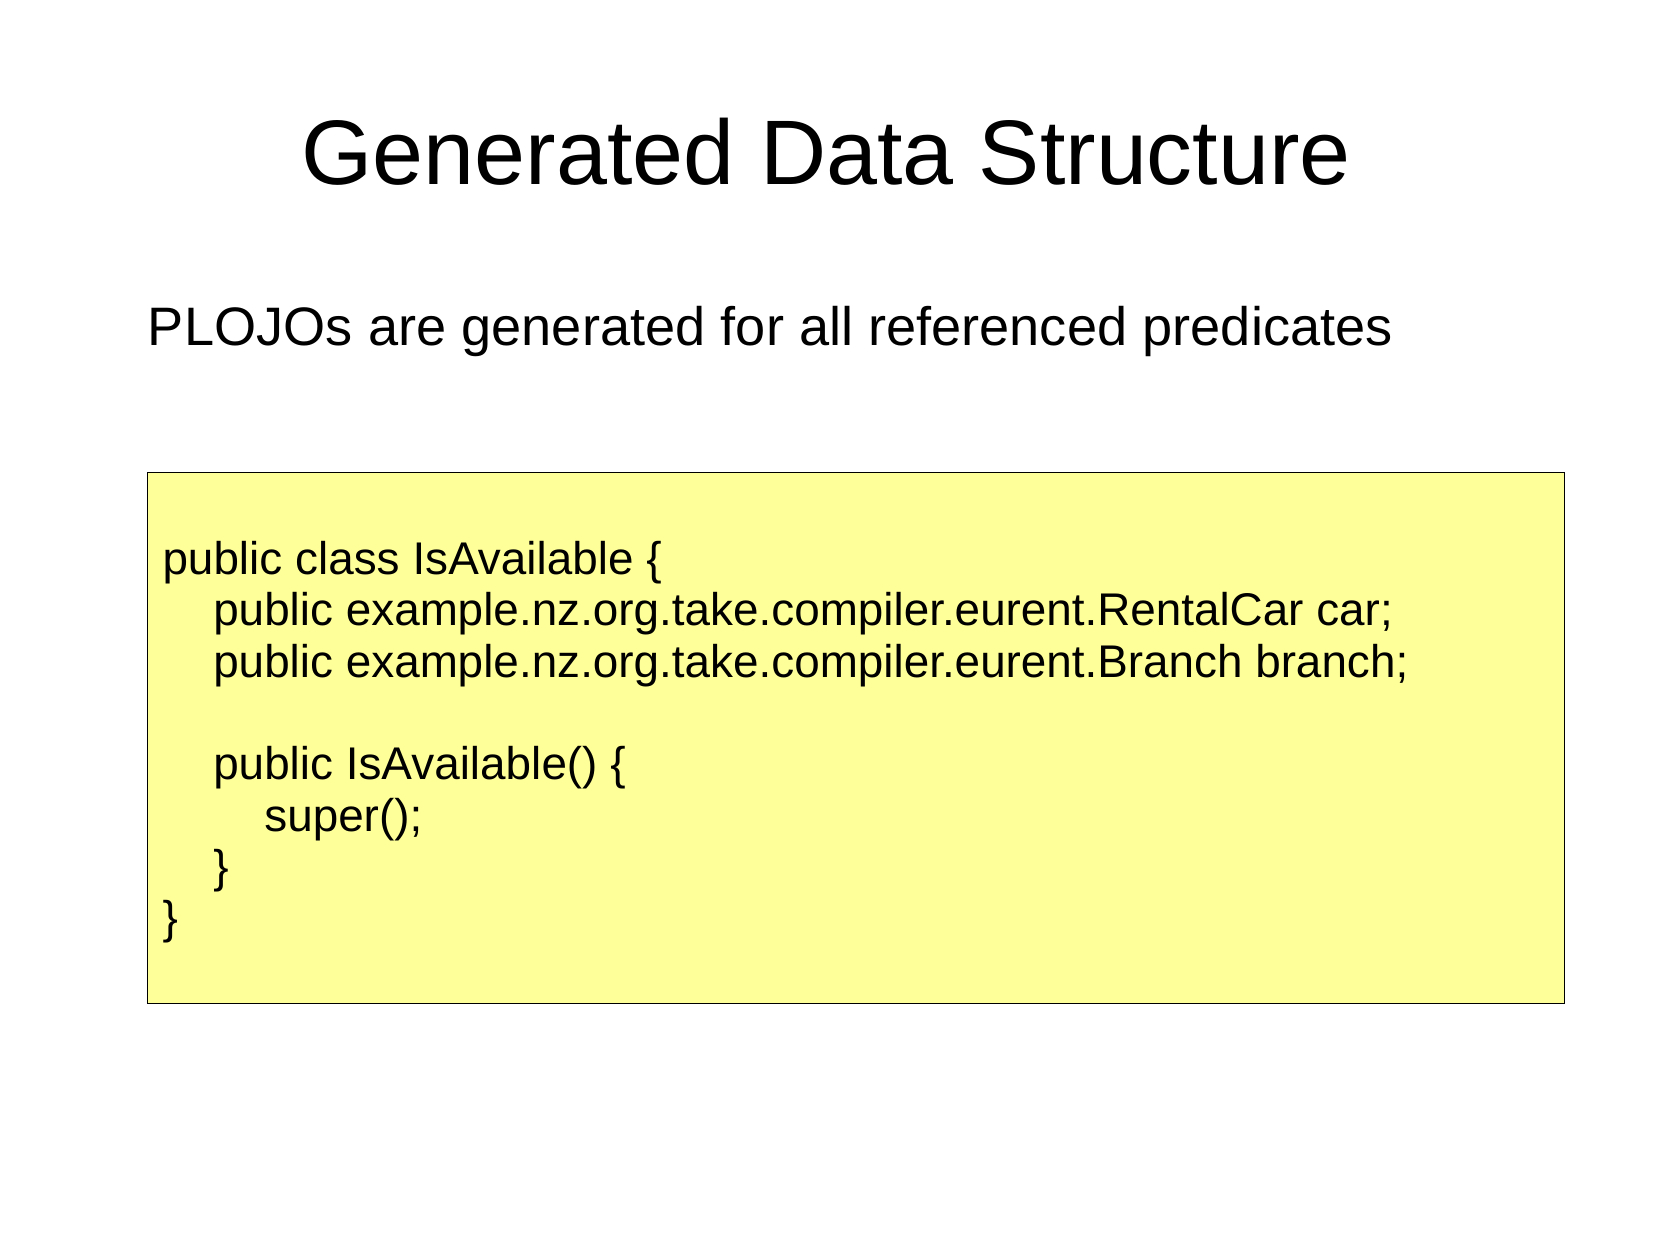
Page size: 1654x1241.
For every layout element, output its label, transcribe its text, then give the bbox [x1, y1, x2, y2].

text_box public class IsAvailable { public example.nz.org.take.compiler.eurent.RentalCar car; public example.nz.org.take.compiler.eurent.Branch branch; public IsAvailable() { super(); } } [147, 472, 1565, 1004]
title Generated Data Structure [82, 56, 1571, 250]
text_box PLOJOs are generated for all referenced predicates [118, 288, 1443, 364]
